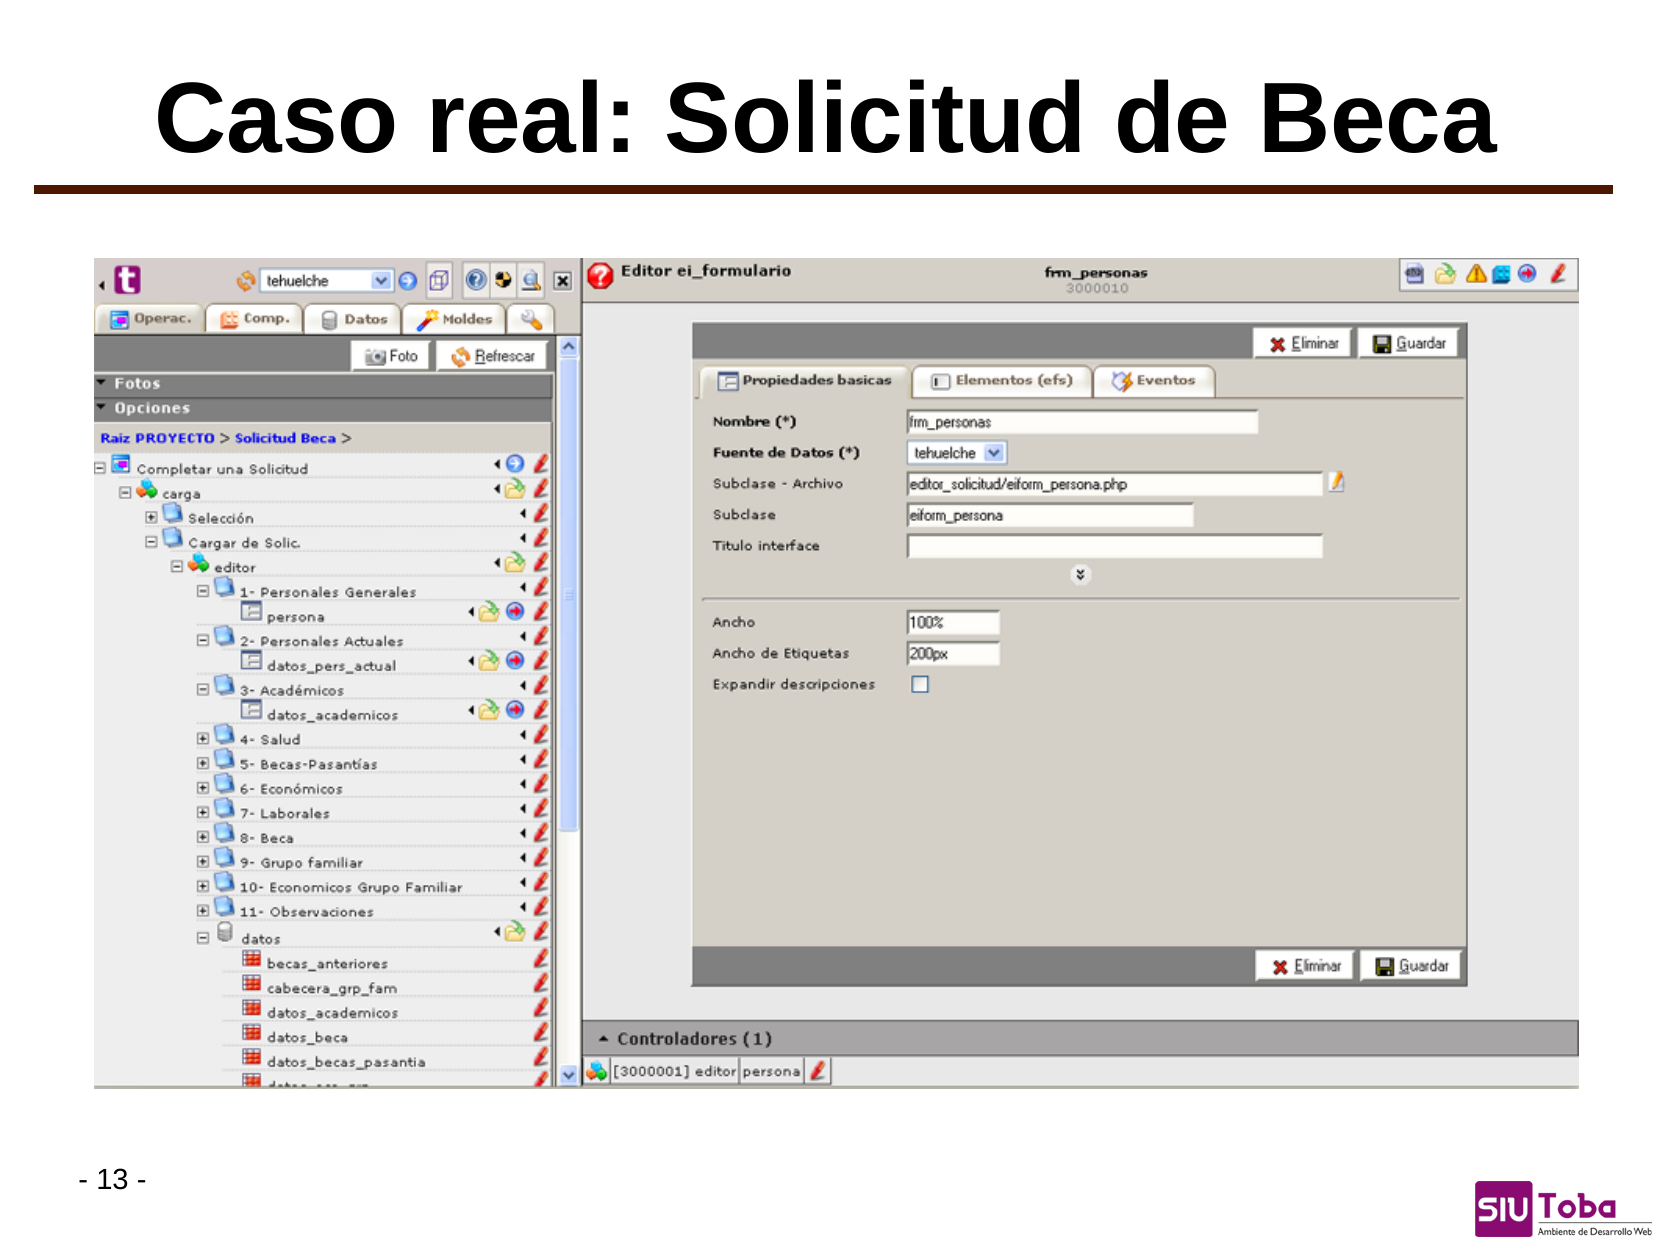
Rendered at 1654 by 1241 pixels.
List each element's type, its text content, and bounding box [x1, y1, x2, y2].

picture [1475, 1181, 1652, 1237]
title Caso real: Solicitud de Beca [58, 47, 1594, 188]
picture [94, 258, 1579, 1089]
